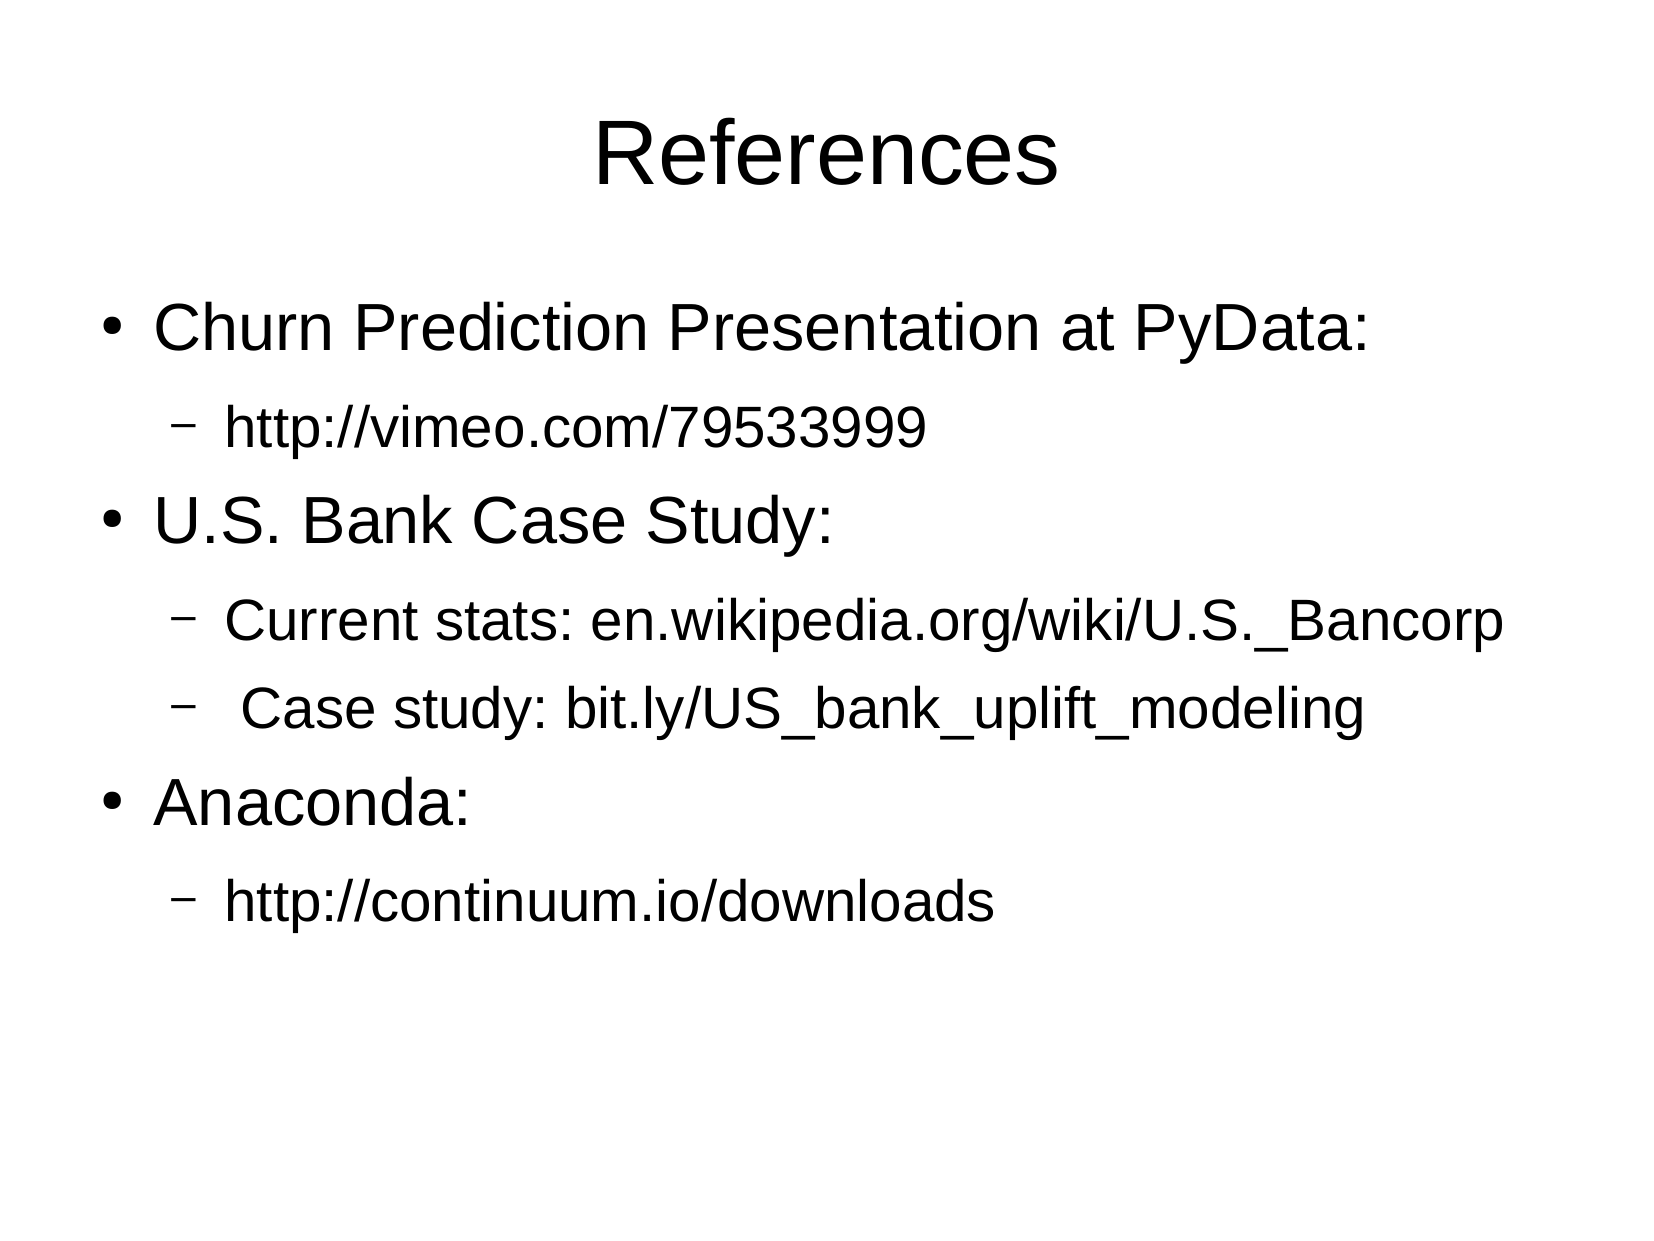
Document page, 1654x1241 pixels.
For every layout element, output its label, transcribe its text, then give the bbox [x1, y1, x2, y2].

list Churn Prediction Presentation at PyData: http://vimeo.com/79533999 U.S. Bank Case Study: Current stats: en.wikipedia.org/wiki/U.S._Bancorp Case study: bit.ly/US_bank_uplift_modeling Anaconda: http://continuum.io/downloads [82, 290, 1571, 1010]
title References [82, 49, 1571, 257]
